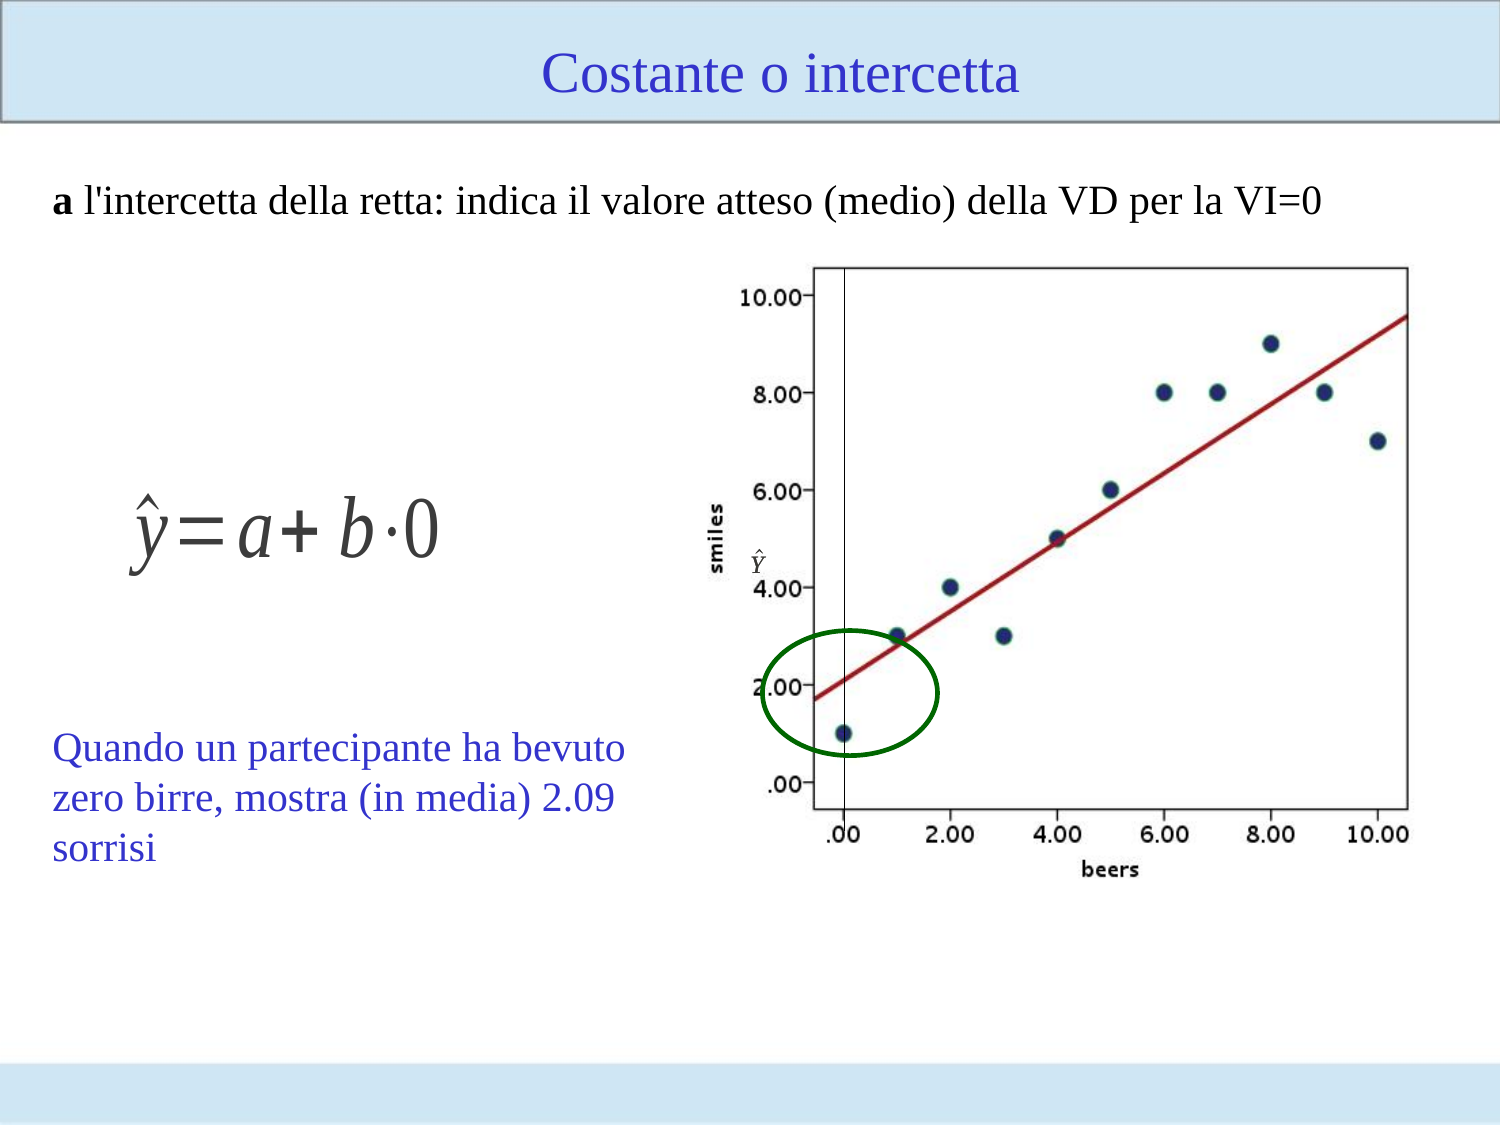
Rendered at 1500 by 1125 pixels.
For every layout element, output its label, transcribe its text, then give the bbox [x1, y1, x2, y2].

chart [107, 480, 460, 579]
text_box Quando un partecipante ha bevuto zero birre, mostra (in media) 2.09 sorrisi [37, 712, 686, 878]
chart [744, 548, 770, 580]
picture [0, 0, 1500, 1125]
title Costante o intercetta [249, 24, 1313, 113]
text_box a l'intercetta della retta: indica il valore atteso (medio) della VD per la VI=0 [37, 149, 1476, 231]
